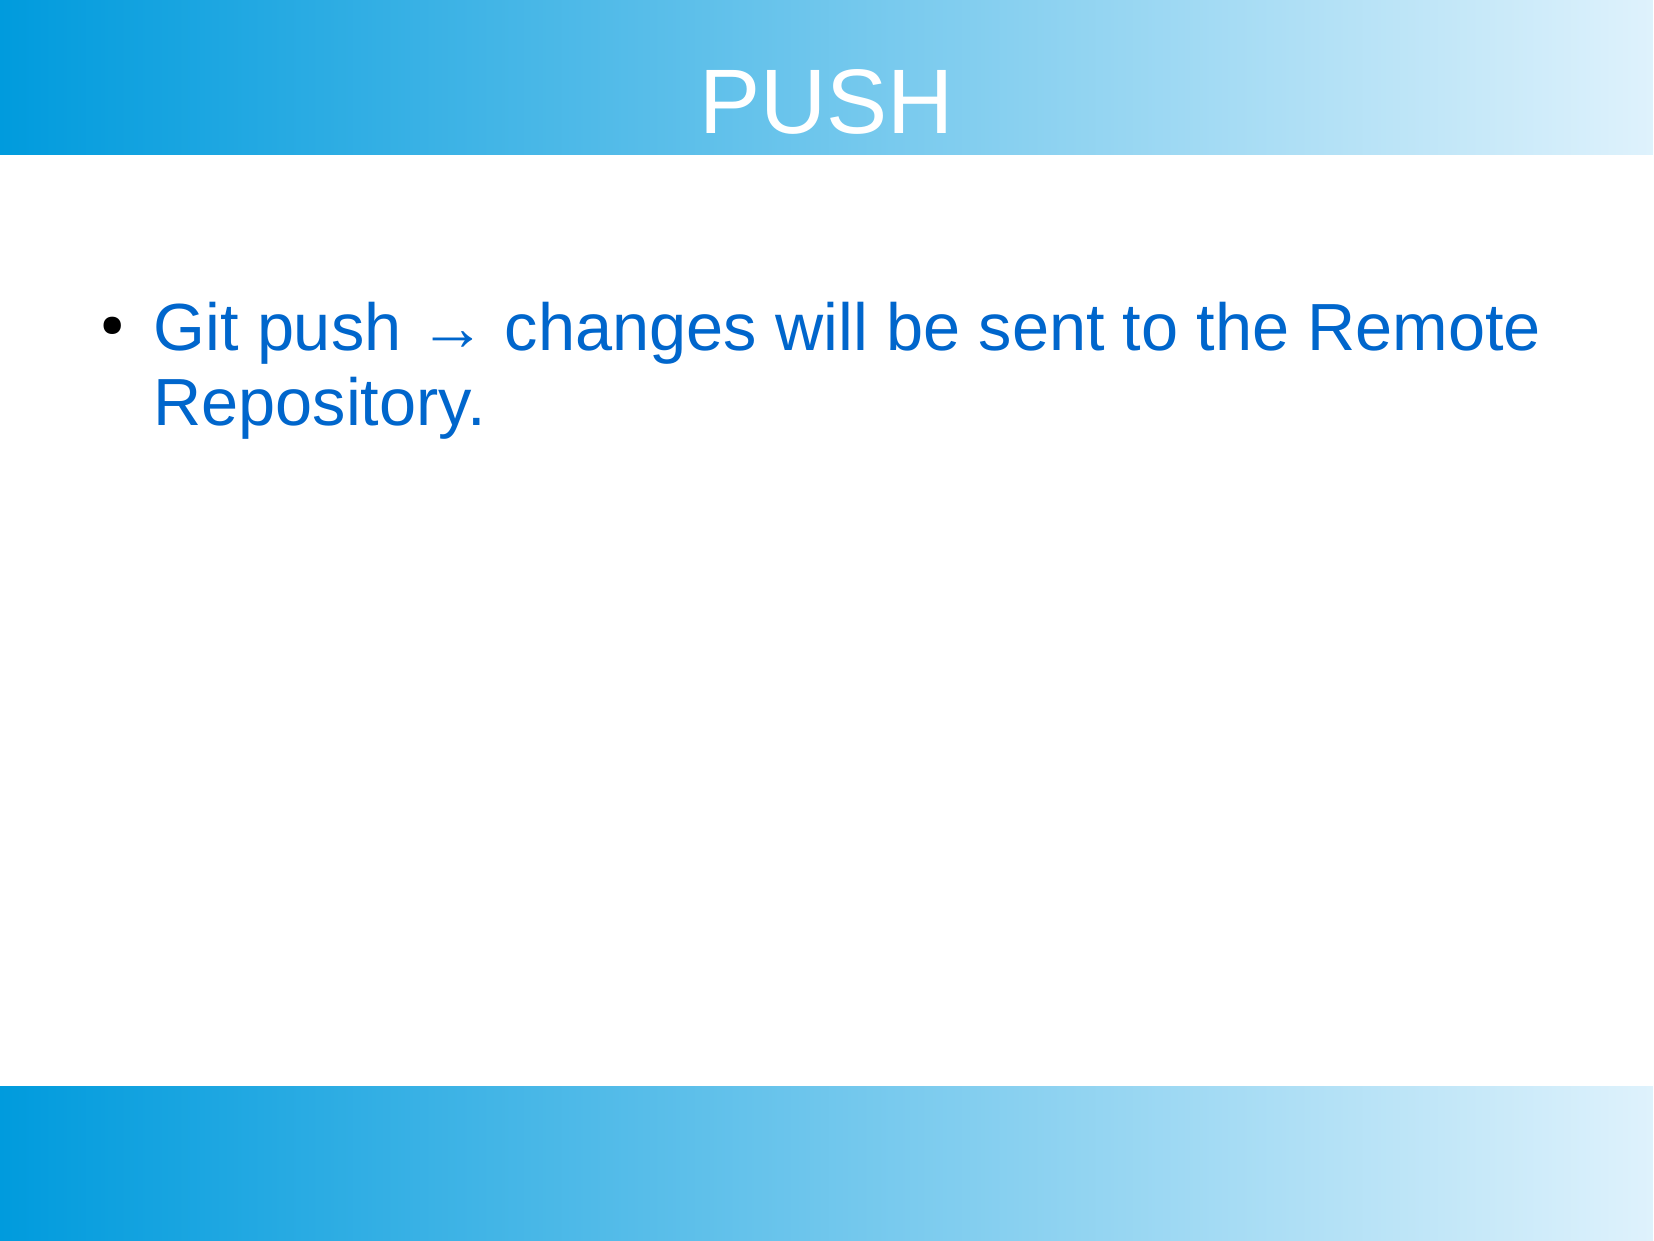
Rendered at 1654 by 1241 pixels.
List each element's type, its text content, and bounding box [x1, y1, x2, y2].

title PUSH [82, 49, 1571, 155]
list Git push → changes will be sent to the Remote Repository. [82, 290, 1571, 1010]
